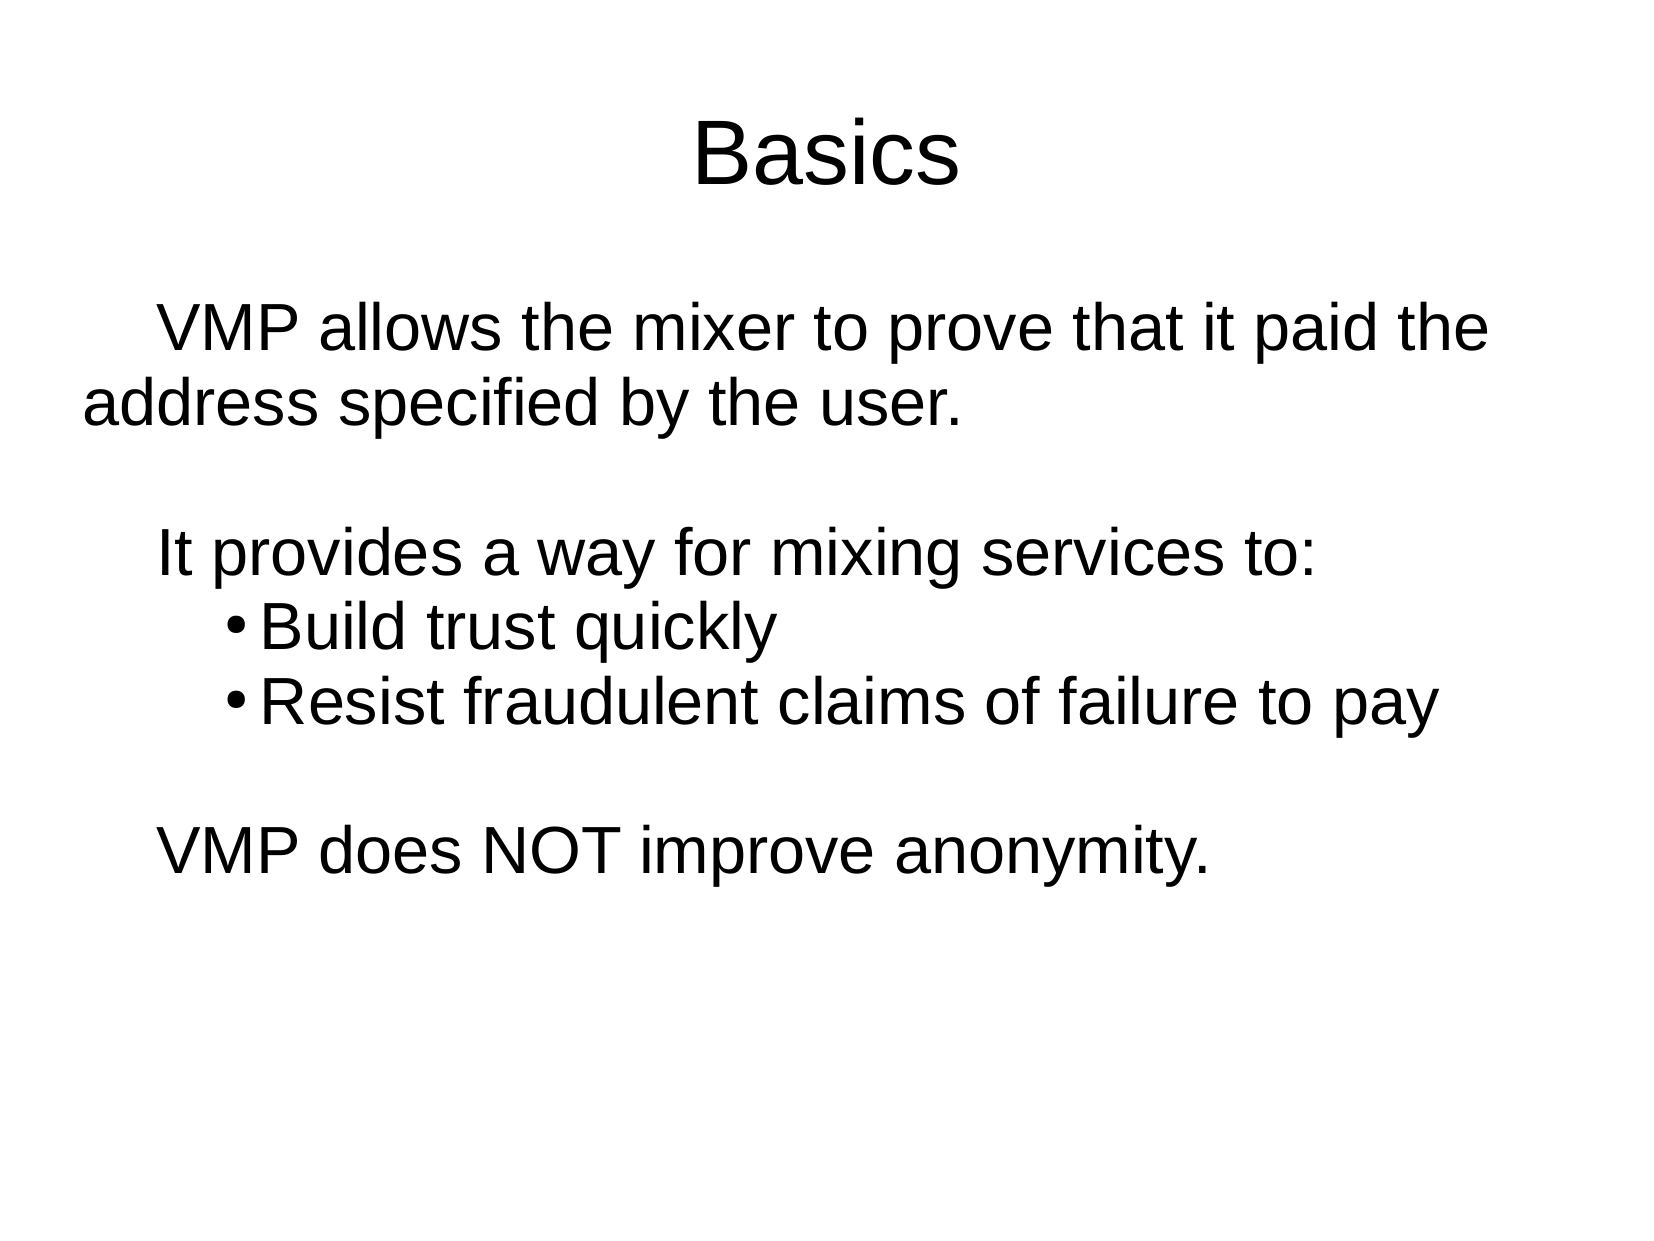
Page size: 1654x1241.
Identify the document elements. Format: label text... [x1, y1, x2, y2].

subtitle VMP allows the mixer to prove that it paid the address specified by the user. It provides a way for mixing services to: Build trust quickly Resist fraudulent claims of failure to pay VMP does NOT improve anonymity. [82, 290, 1571, 1109]
title Basics [82, 49, 1571, 257]
